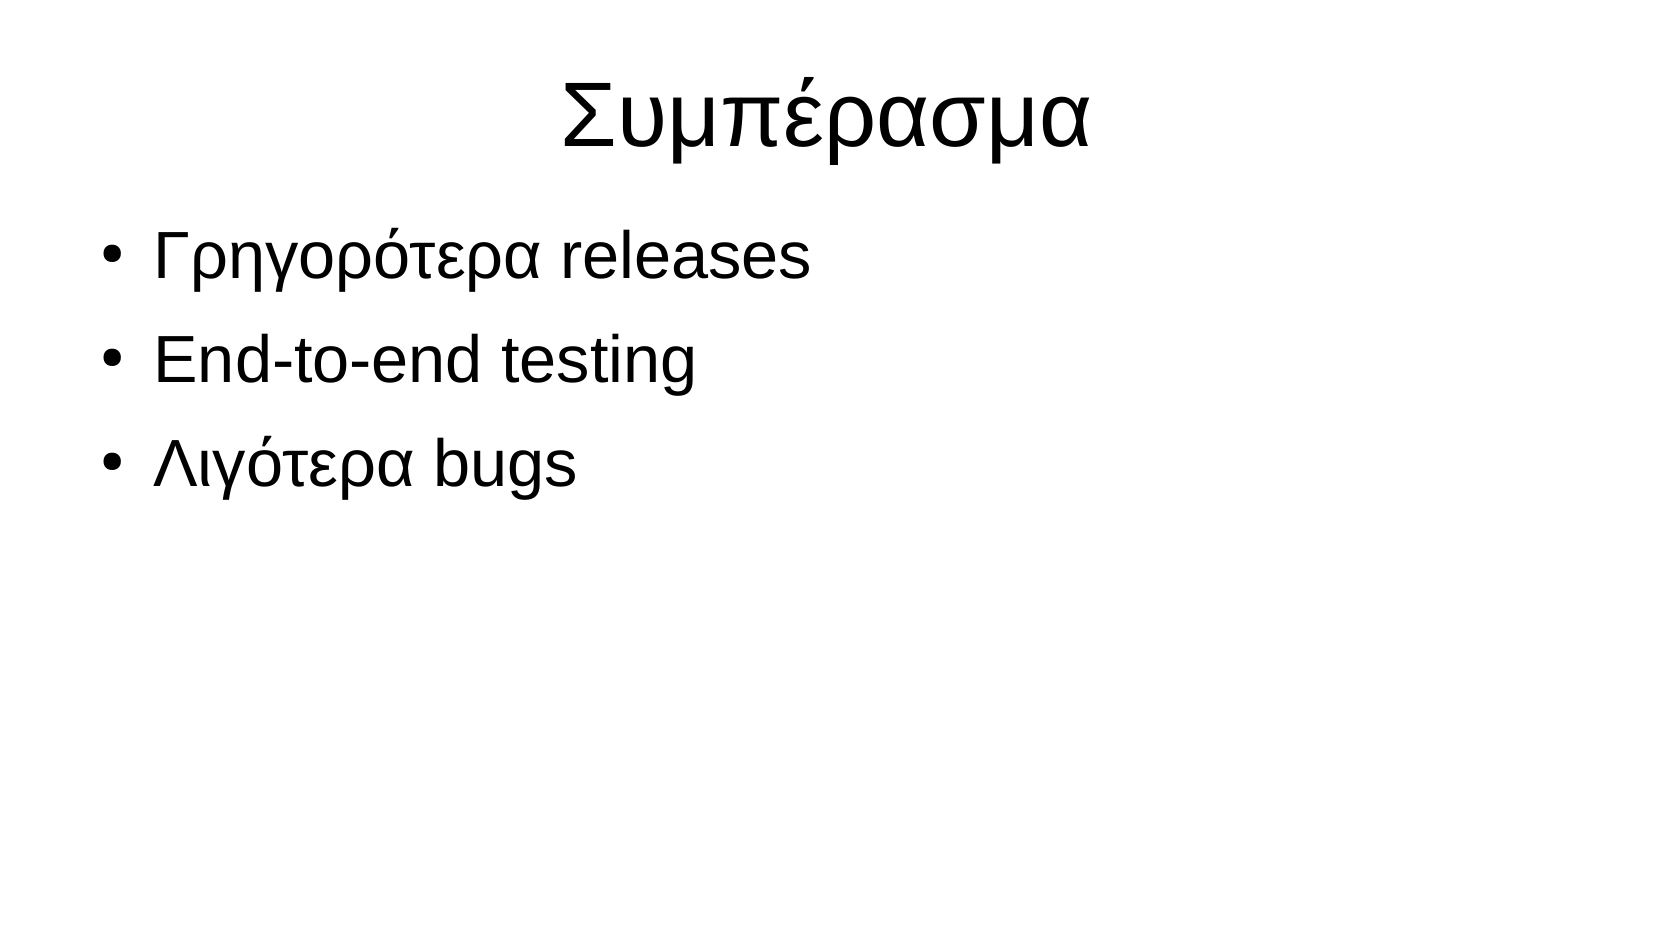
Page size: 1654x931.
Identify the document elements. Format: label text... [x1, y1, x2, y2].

title Συμπέρασμα [82, 37, 1571, 193]
list Γρηγορότερα releases End-to-end testing Λιγότερα bugs [82, 217, 1571, 758]
